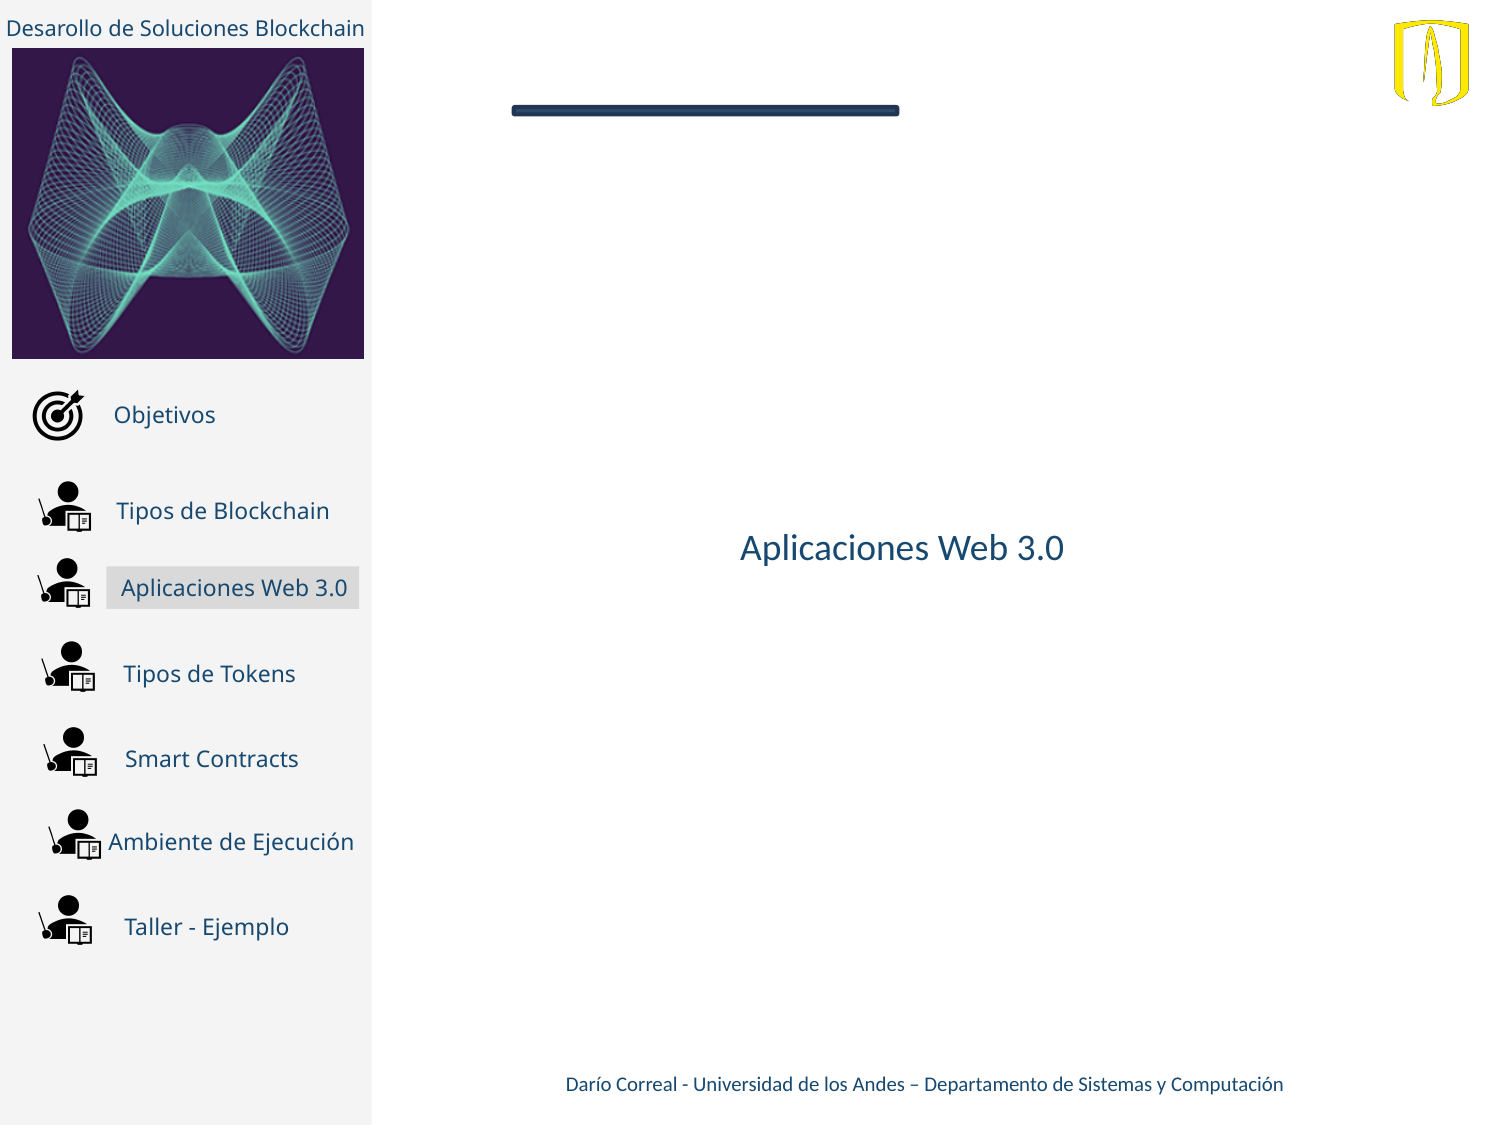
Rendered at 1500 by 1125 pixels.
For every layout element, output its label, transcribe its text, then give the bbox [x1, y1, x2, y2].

text_box Aplicaciones Web 3.0 [472, 515, 1333, 621]
picture [27, 384, 90, 446]
text_box Tipos de Tokens [108, 652, 312, 695]
text_box Ambiente de Ejecución [63, 820, 370, 863]
picture [40, 632, 103, 695]
picture [12, 48, 364, 359]
text_box Taller - Ejemplo [109, 905, 305, 948]
text_box Aplicaciones Web 3.0 [106, 566, 363, 609]
picture [37, 886, 100, 948]
picture [37, 472, 99, 535]
text_box [513, 107, 898, 115]
picture [42, 718, 105, 780]
text_box Smart Contracts [110, 737, 314, 780]
picture [1387, 19, 1476, 107]
text_box Tipos de Blockchain [101, 489, 346, 532]
picture [47, 800, 109, 863]
text_box Objetivos [98, 393, 231, 436]
text_box Darío Correal - Universidad de los Andes – Departamento de Sistemas y Computación [551, 1062, 1300, 1103]
picture [36, 549, 98, 611]
